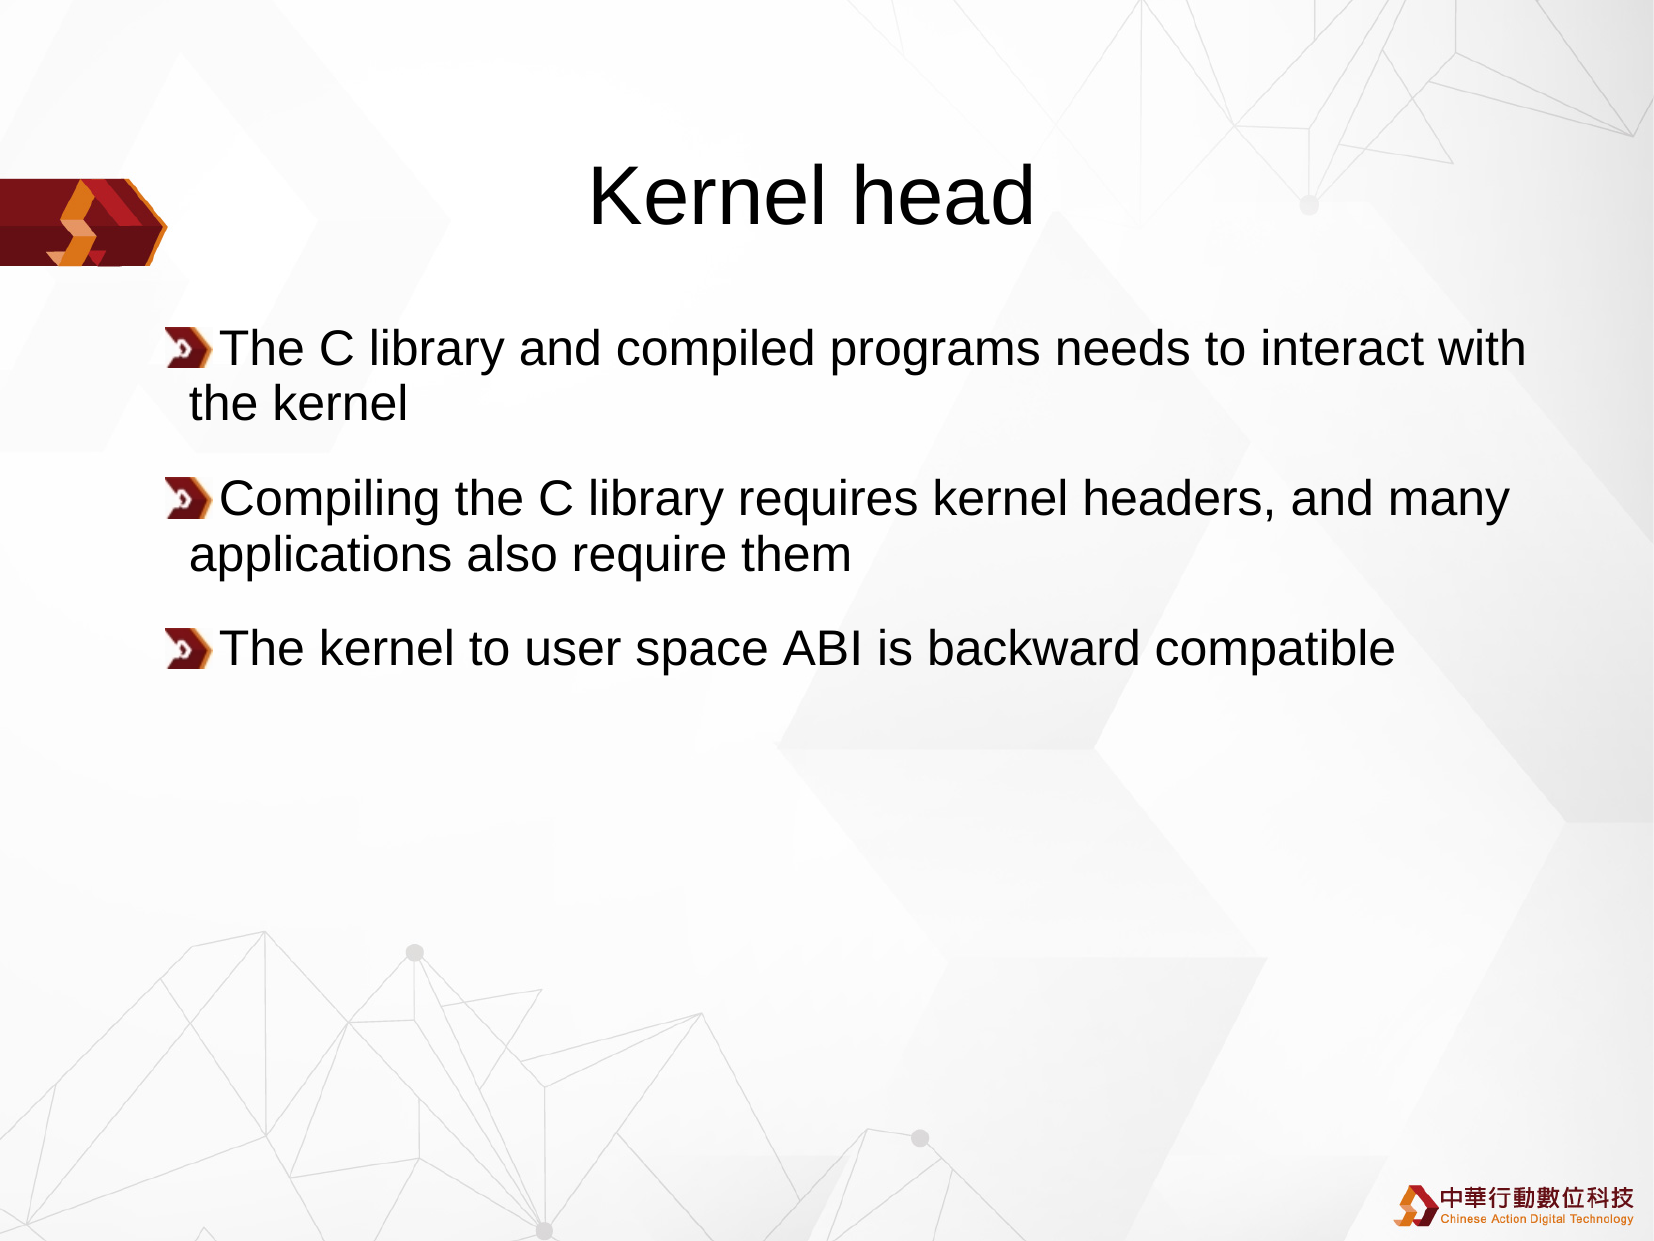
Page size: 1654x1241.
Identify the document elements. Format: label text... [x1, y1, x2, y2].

picture [0, 0, 1654, 1241]
title Kernel head [118, 112, 1506, 281]
list The C library and compiled programs needs to interact with the kernel Compiling the C library requires kernel headers, and many applications also require them The kernel to user space ABI is backward compatible [118, 319, 1571, 1040]
